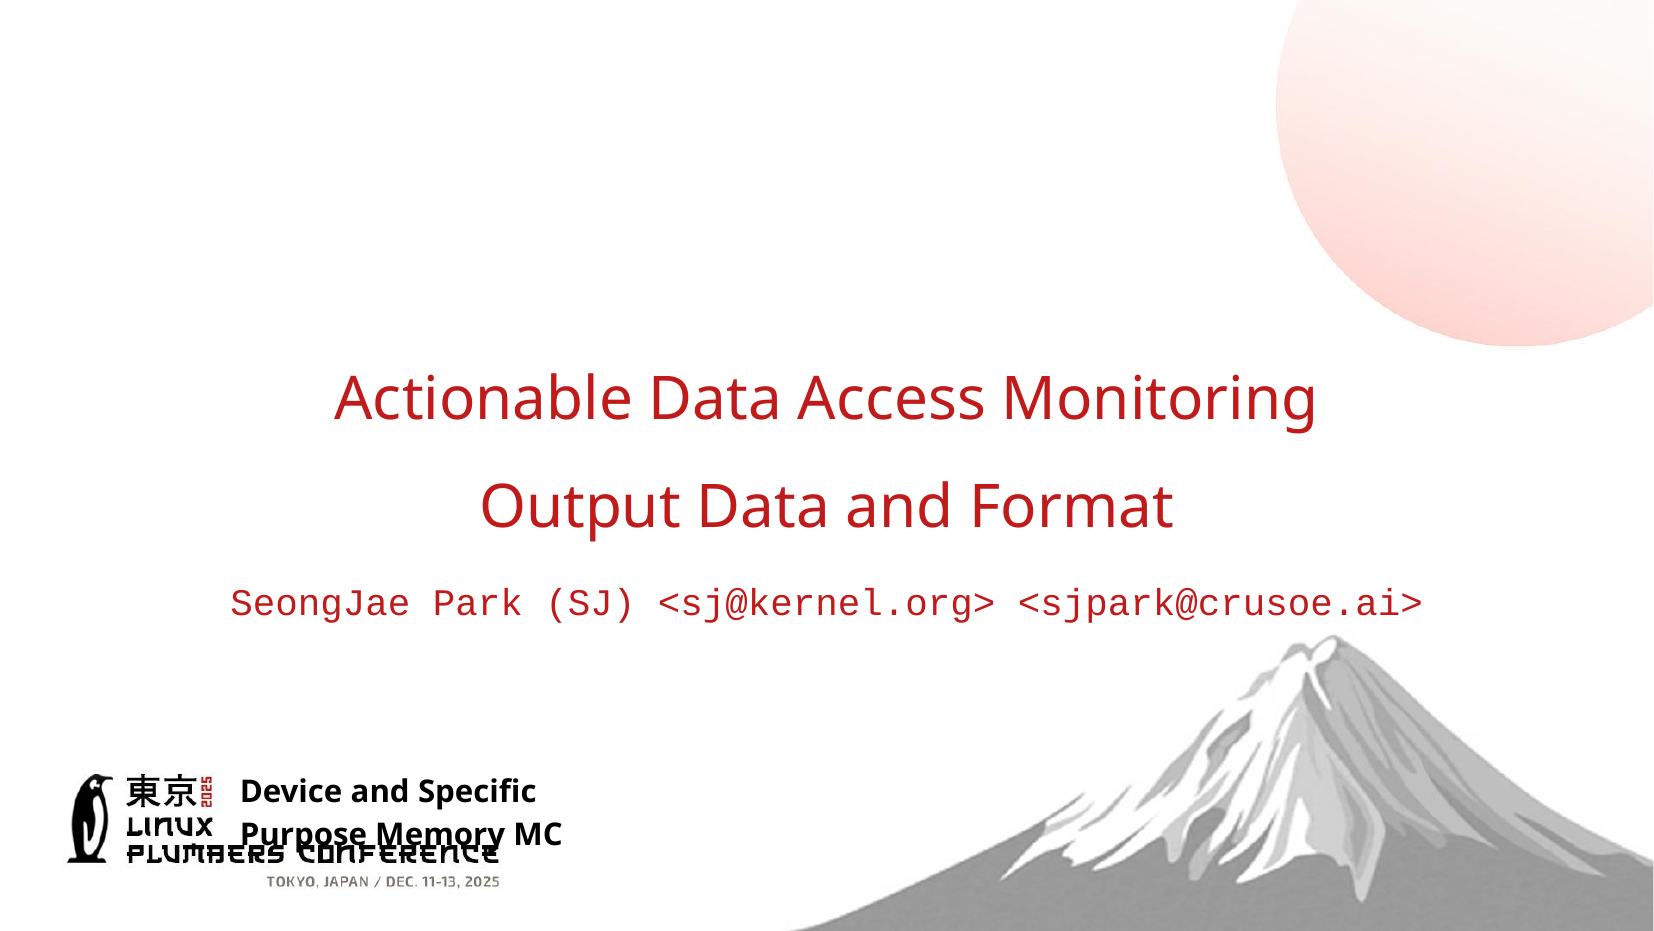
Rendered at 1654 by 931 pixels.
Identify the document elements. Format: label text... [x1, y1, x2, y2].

title Actionable Data Access Monitoring Output Data and Format [0, 317, 1653, 543]
title SeongJae Park (SJ) <sj@kernel.org> <sjpark@crusoe.ai> [0, 556, 1653, 626]
picture [0, 0, 1654, 931]
text_box Device and Specific Purpose Memory MC [225, 761, 676, 849]
